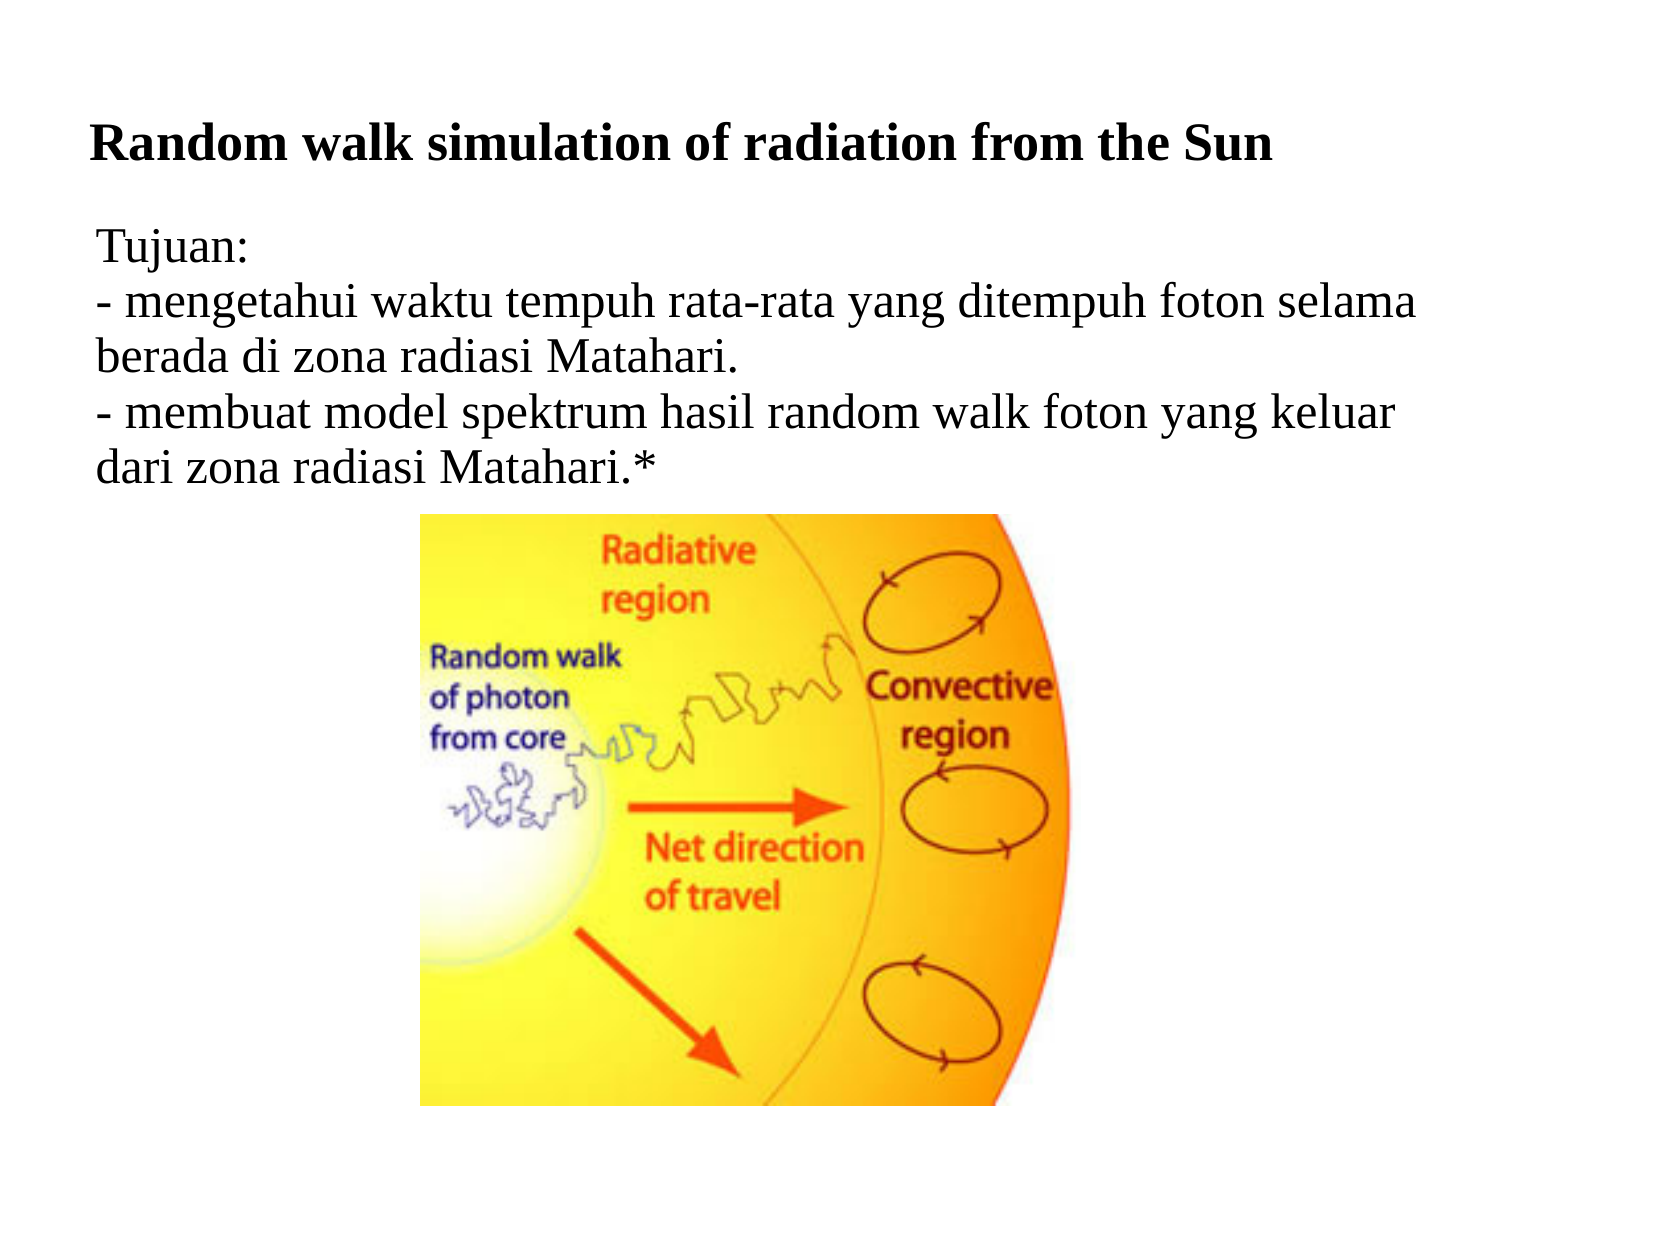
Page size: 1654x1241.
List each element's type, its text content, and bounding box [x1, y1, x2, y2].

text_box Tujuan: - mengetahui waktu tempuh rata-rata yang ditempuh foton selama berada di zona radiasi Matahari. - membuat model spektrum hasil random walk foton yang keluar dari zona radiasi Matahari.* [80, 210, 1446, 502]
text_box Random walk simulation of radiation from the Sun [75, 105, 1321, 180]
picture [420, 514, 1081, 1106]
